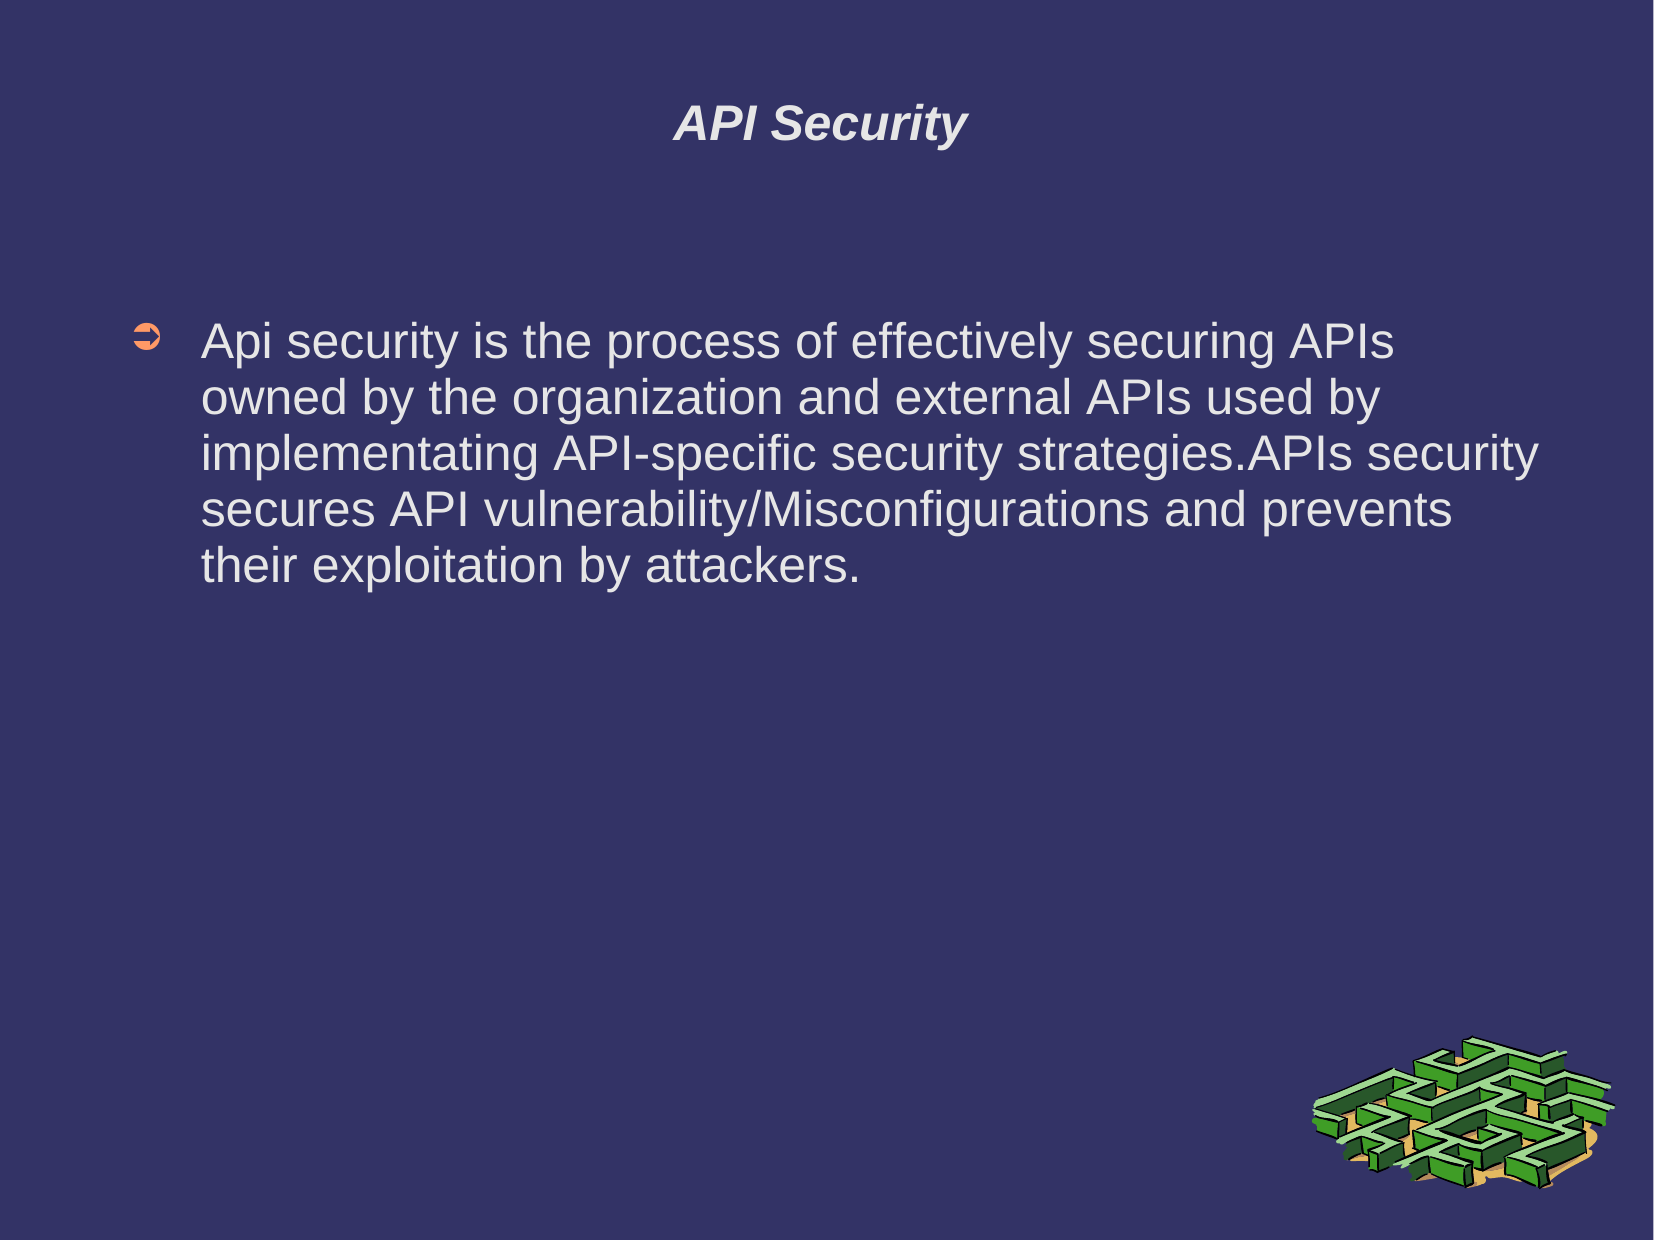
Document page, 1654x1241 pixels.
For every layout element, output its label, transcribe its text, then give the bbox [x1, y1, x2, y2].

title API Security [121, 19, 1534, 227]
list Api security is the process of effectively securing APIs owned by the organization and external APIs used by implementating API-specific security strategies.APIs security secures API vulnerability/Misconfigurations and prevents their exploitation by attackers. [118, 313, 1542, 1028]
